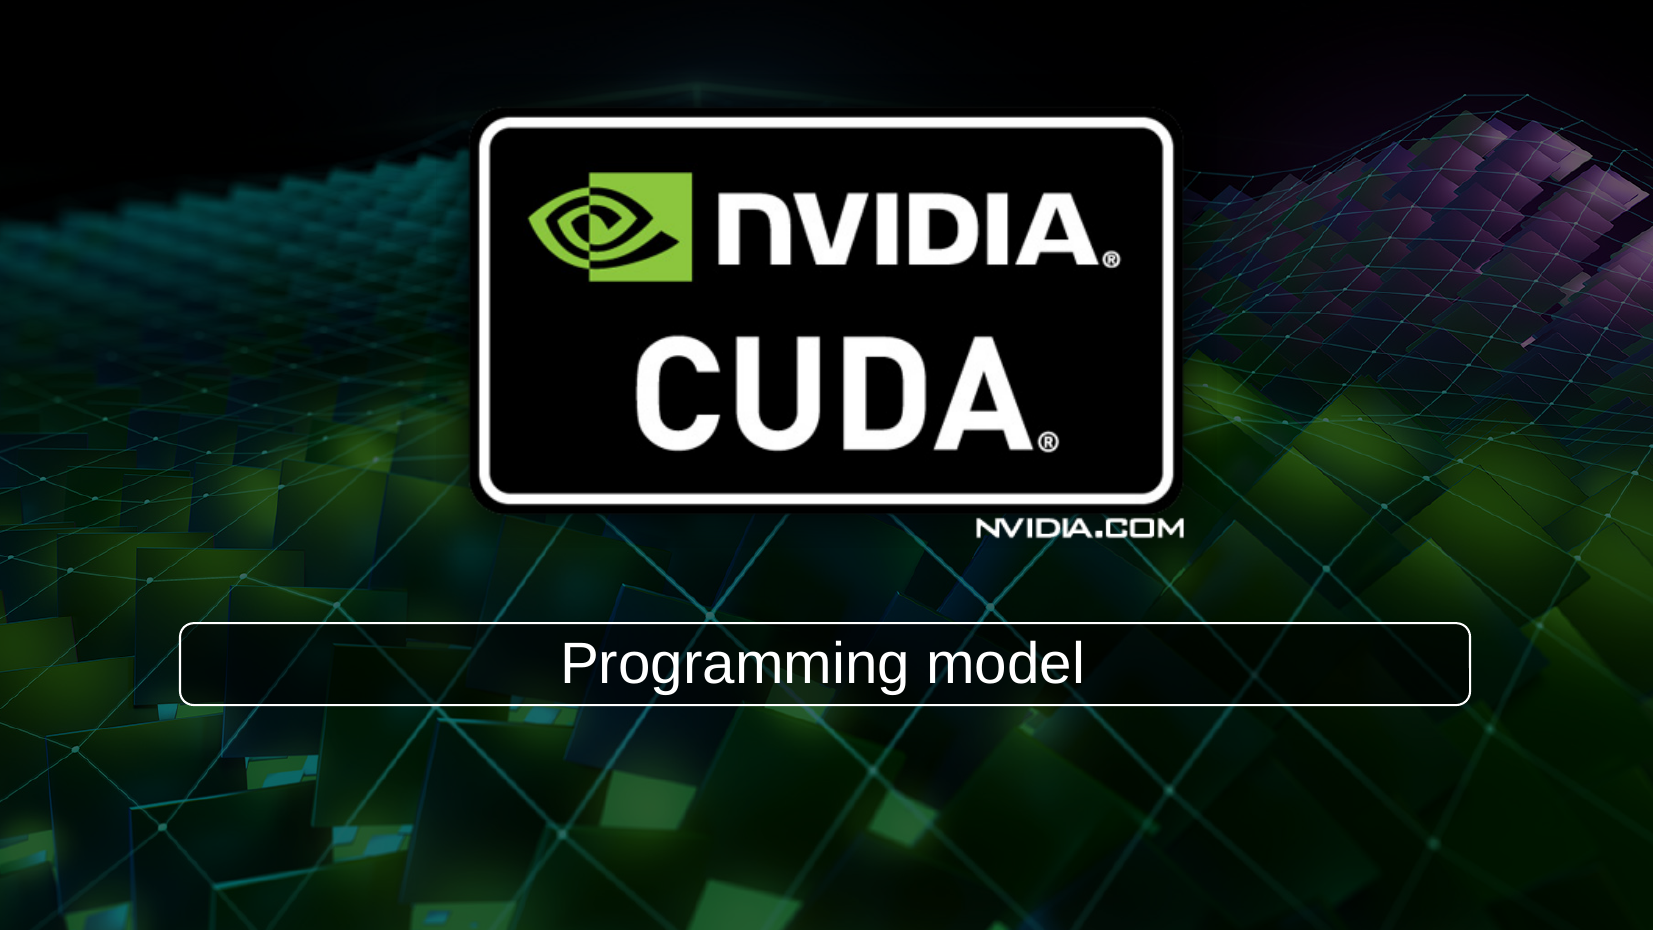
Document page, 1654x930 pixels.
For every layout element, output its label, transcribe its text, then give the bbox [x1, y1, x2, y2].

text_box Programming model [180, 623, 1482, 706]
picture [0, 0, 1653, 930]
